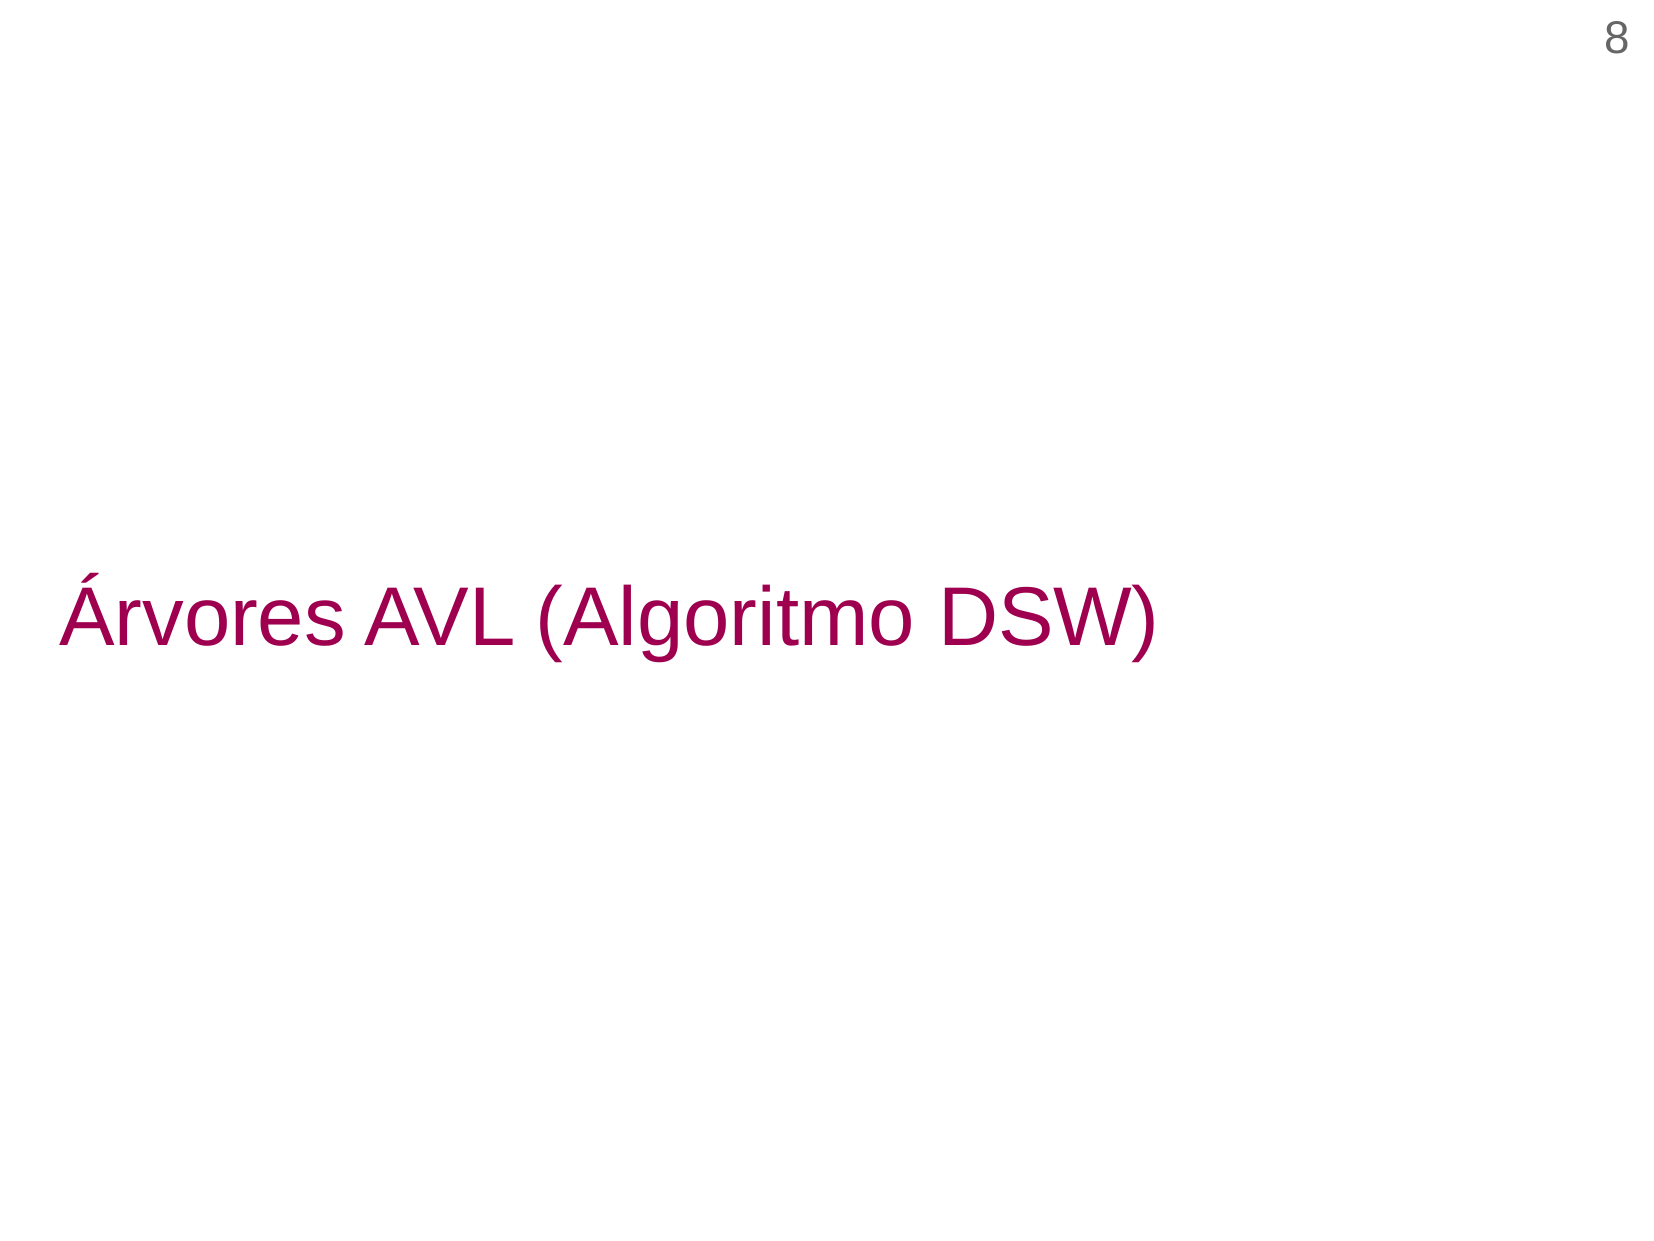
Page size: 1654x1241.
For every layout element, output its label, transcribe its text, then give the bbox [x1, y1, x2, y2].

title Árvores AVL (Algoritmo DSW) [59, 29, 1595, 1211]
